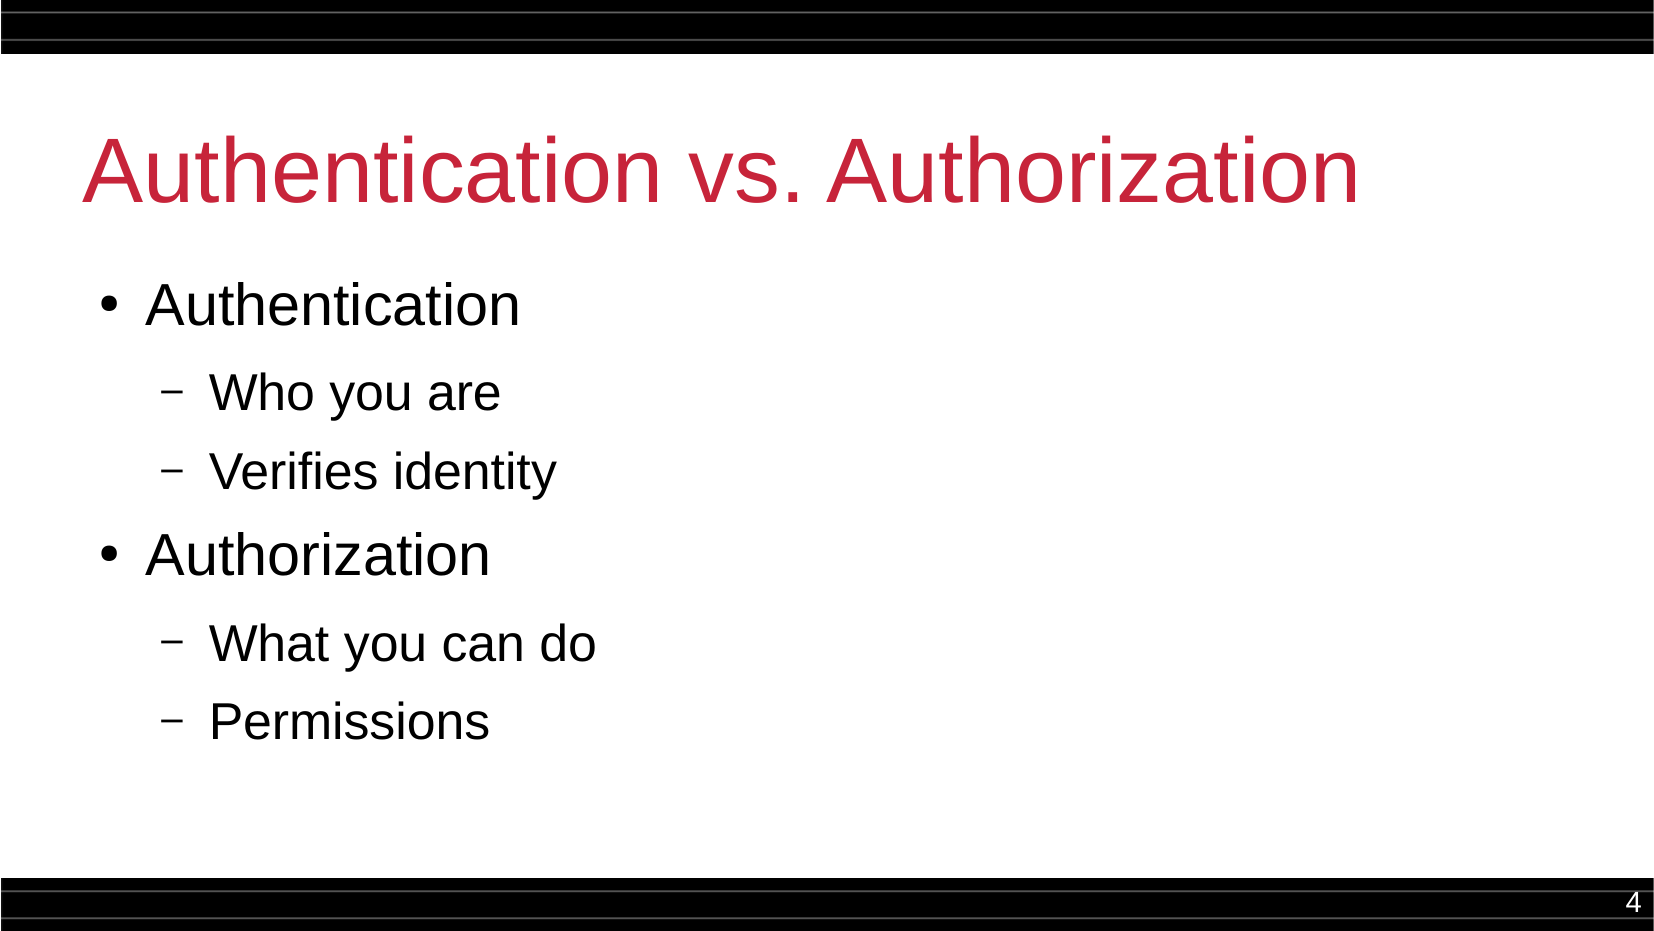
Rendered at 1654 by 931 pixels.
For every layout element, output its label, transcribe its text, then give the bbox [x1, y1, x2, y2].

list Authentication Who you are Verifies identity Authorization What you can do Permissions [82, 271, 1571, 758]
title Authentication vs. Authorization [82, 92, 1571, 249]
picture [1, 878, 1654, 931]
picture [1, 0, 1654, 54]
